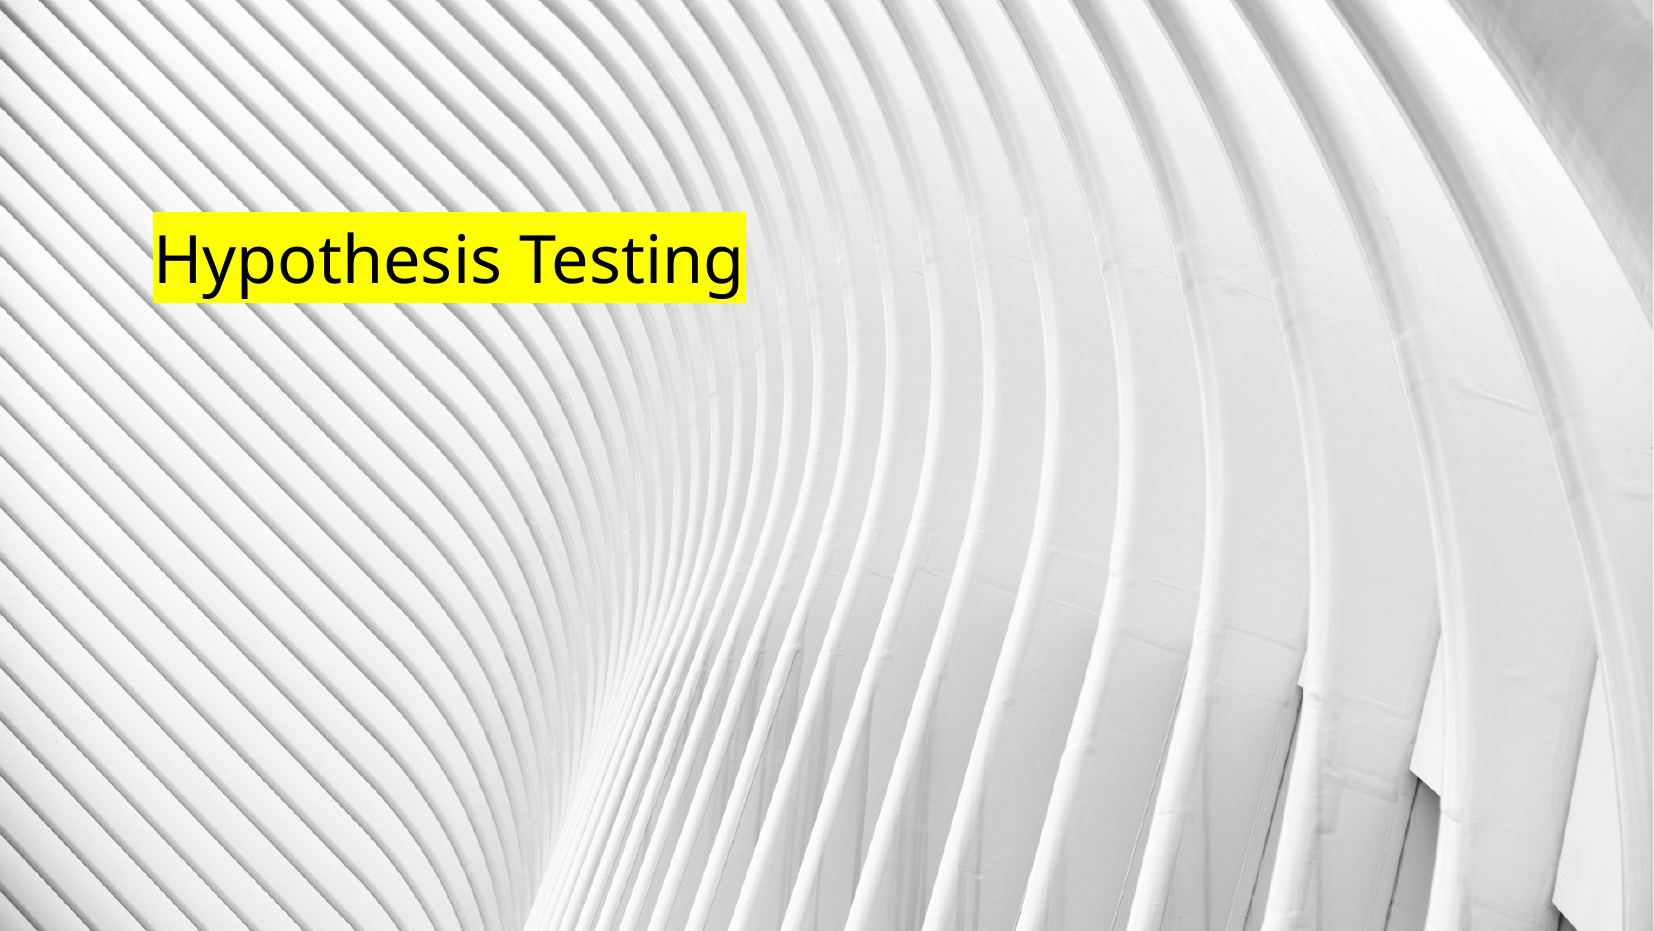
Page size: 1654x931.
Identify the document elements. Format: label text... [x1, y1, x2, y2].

list Hypothesis Testing [82, 217, 1571, 839]
picture [0, 0, 1654, 931]
